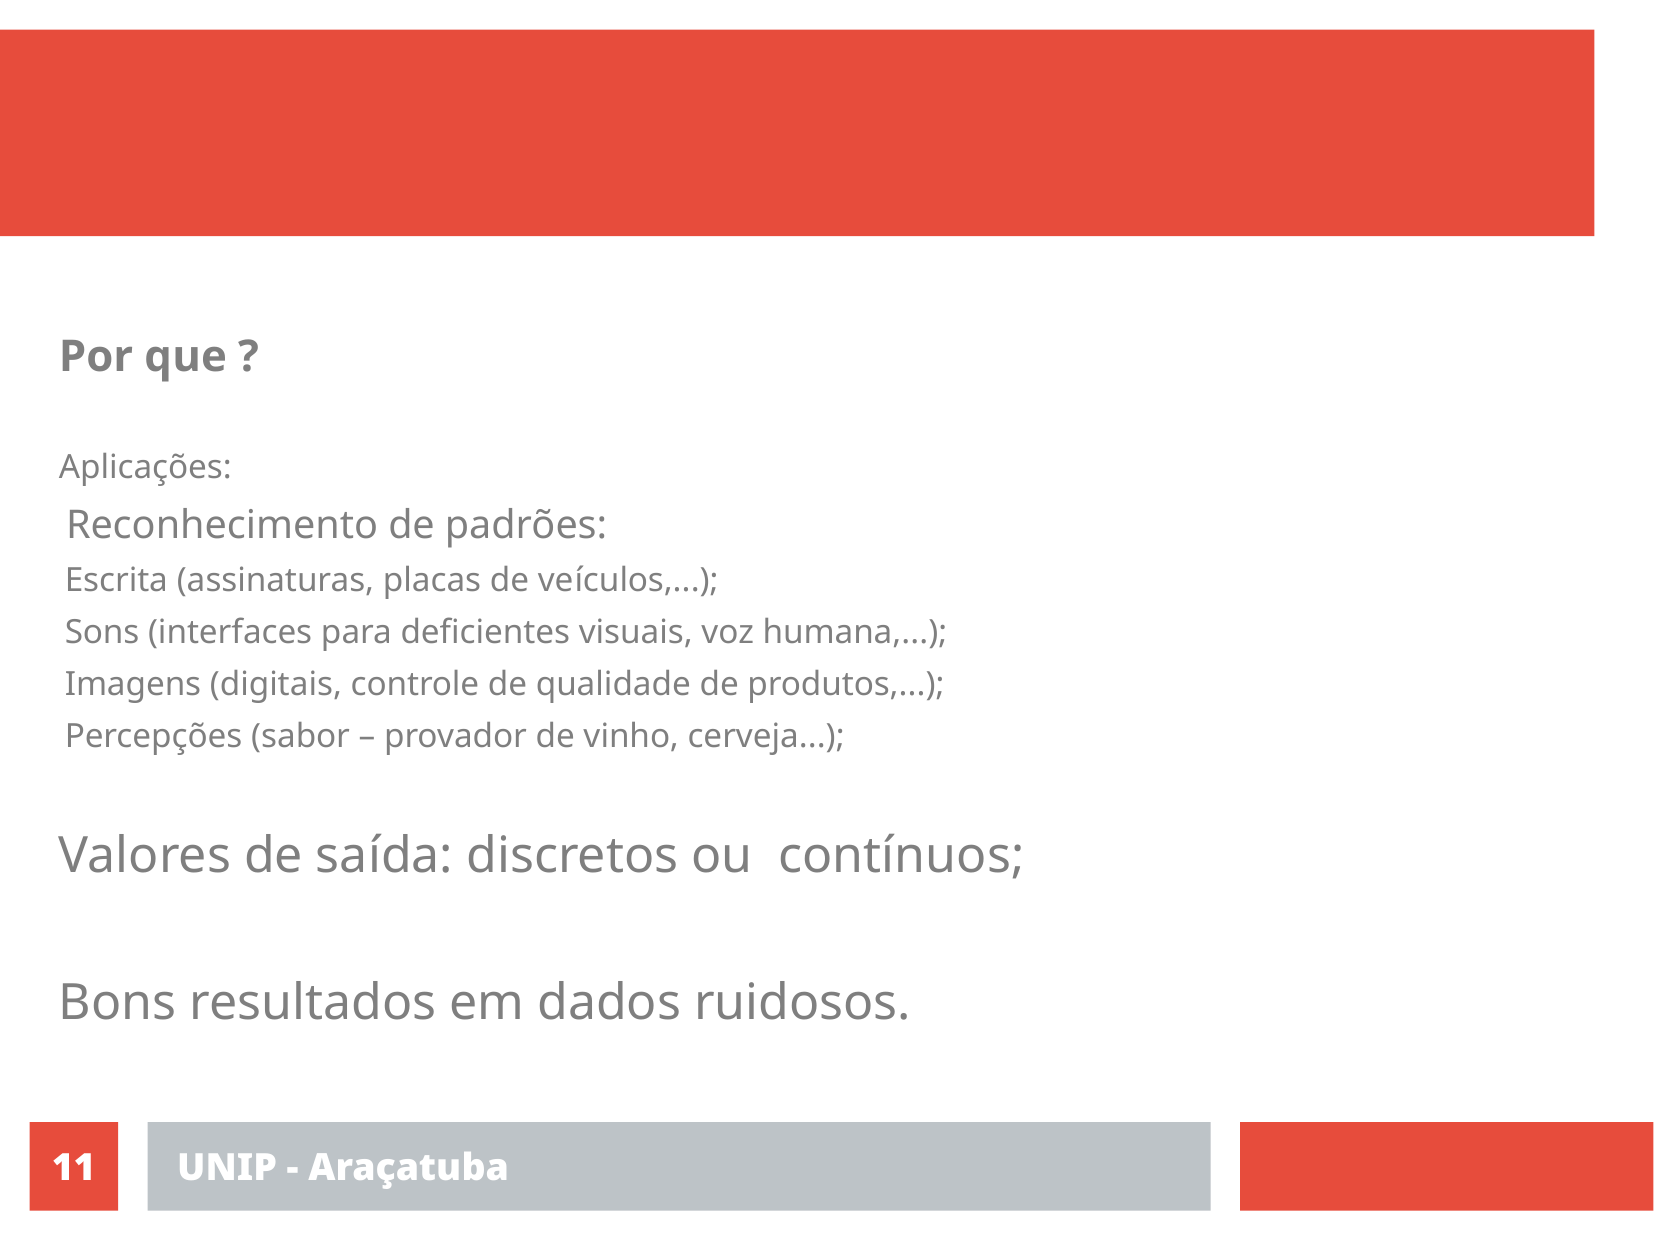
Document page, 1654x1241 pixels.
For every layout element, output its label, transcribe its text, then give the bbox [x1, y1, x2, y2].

list Por que ? Aplicações: Reconhecimento de padrões: Escrita (assinaturas, placas de veículos,...); Sons (interfaces para deficientes visuais, voz humana,...); Imagens (digitais, controle de qualidade de produtos,...); Percepções (sabor – provador de vinho, cerveja...); Valores de saída: discretos ou contínuos; Bons resultados em dados ruidosos. [59, 324, 1565, 1093]
